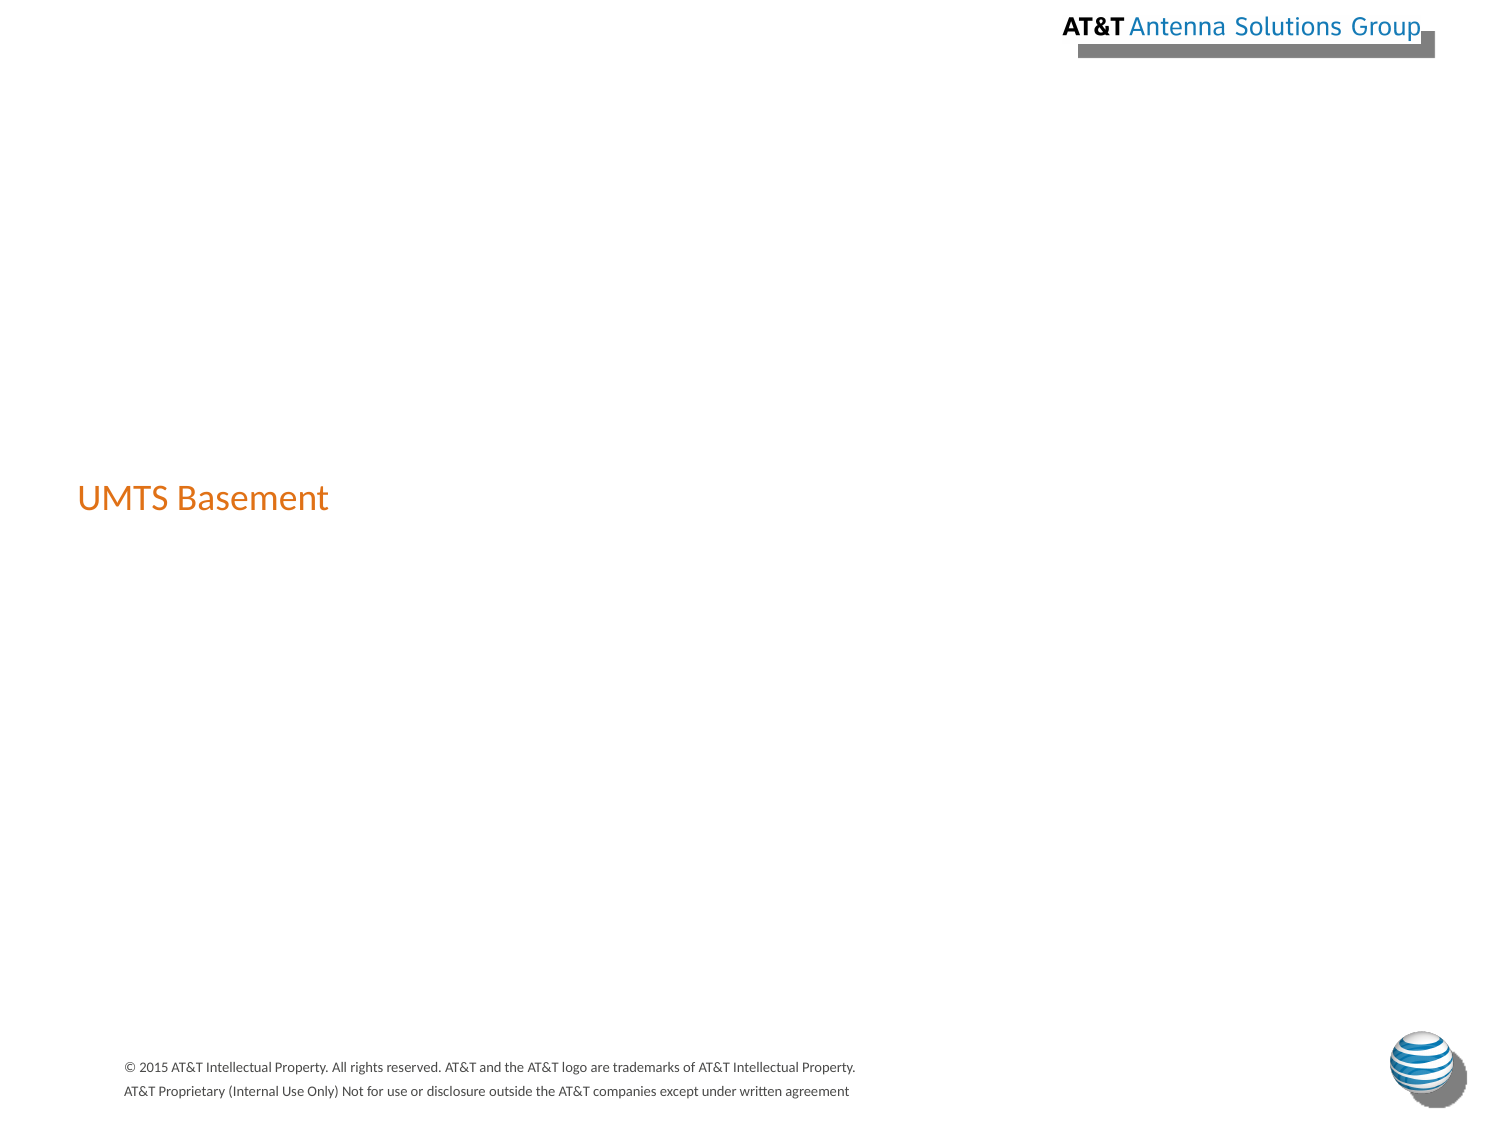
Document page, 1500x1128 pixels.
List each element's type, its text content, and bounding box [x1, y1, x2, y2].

text_box UMTS Basement [62, 468, 1500, 1128]
picture [1062, 15, 1421, 44]
